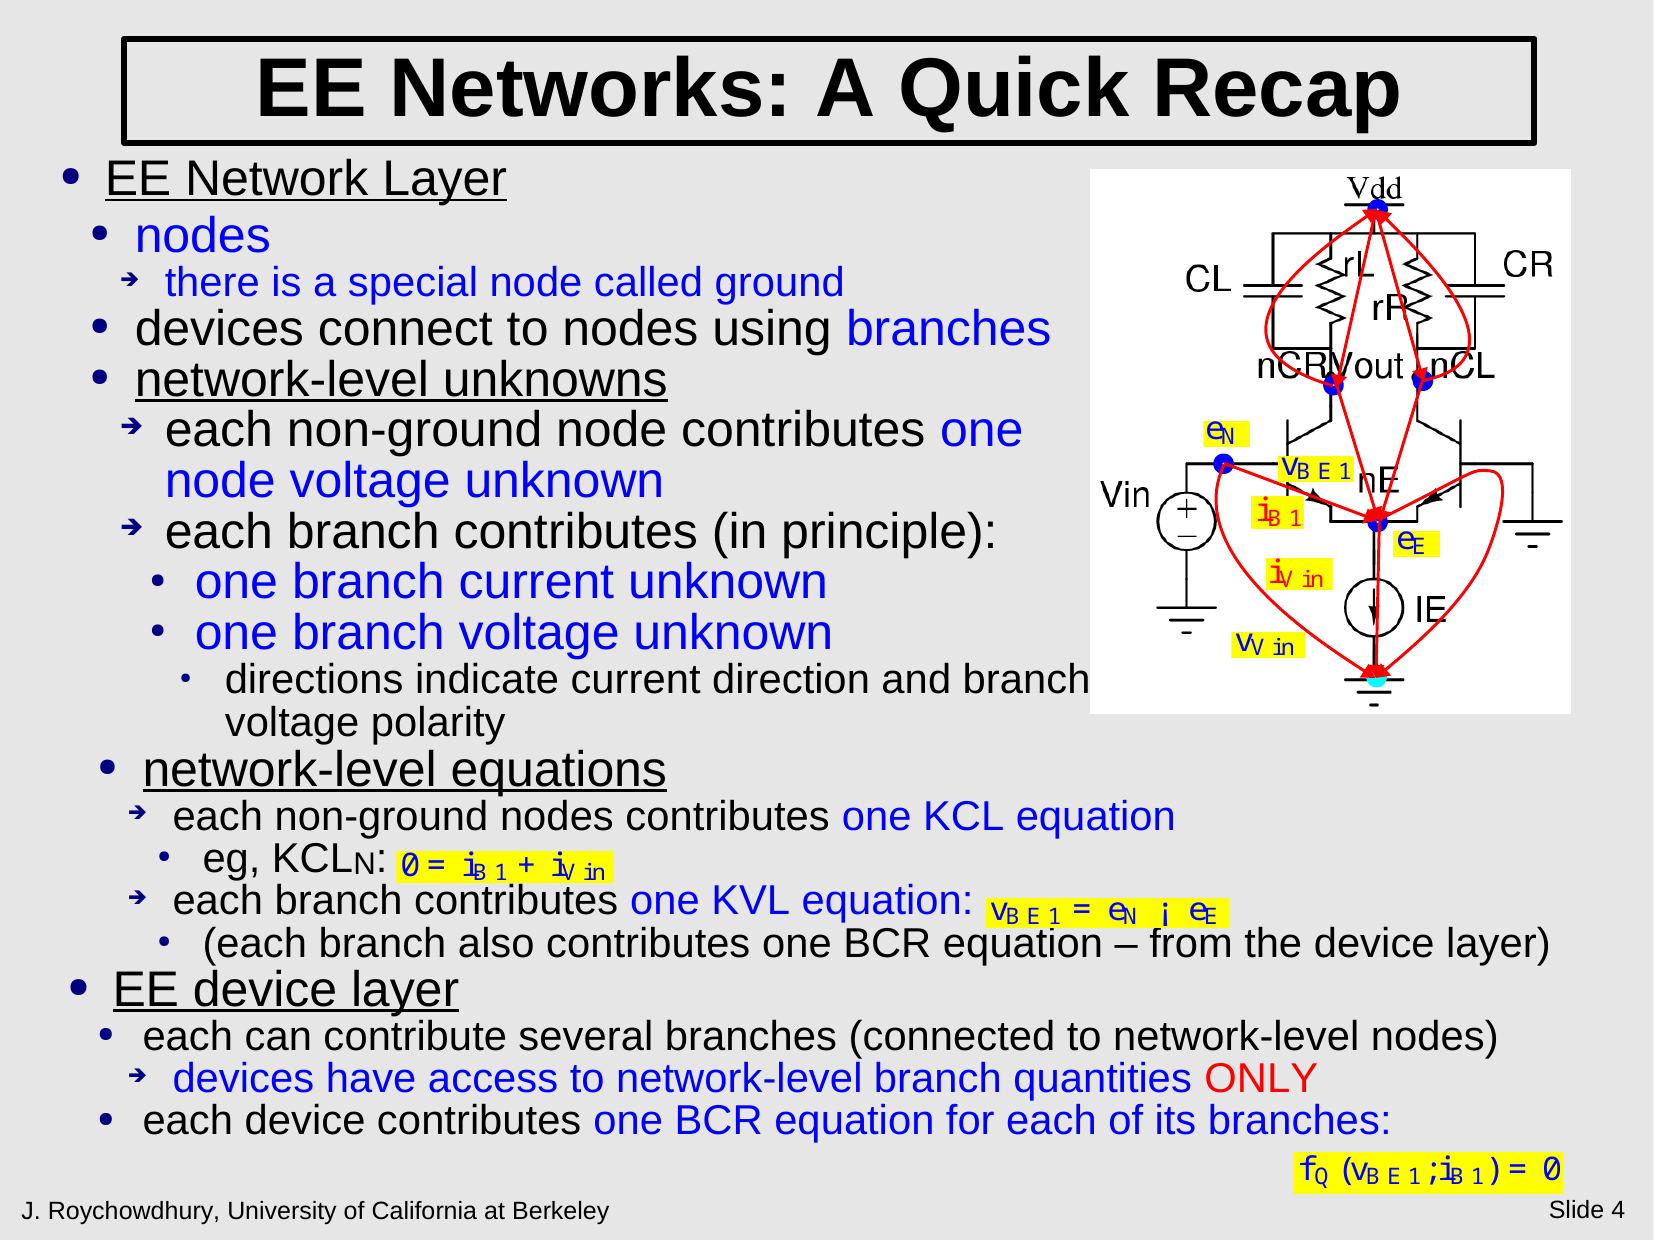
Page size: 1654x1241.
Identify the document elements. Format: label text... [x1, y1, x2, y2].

text_box [1416, 374, 1429, 387]
text_box [1370, 677, 1383, 684]
text_box [1371, 516, 1384, 528]
list network-level equations each non-ground nodes contributes one KCL equation eg, KCLN: each branch contributes one KVL equation: (each branch also contributes one BCR equation – from the device layer) EE device layer each can contribute several branches (connected to network-level nodes) devices have access to network-level branch quantities ONLY each device contributes one BCR equation for each of its branches: [37, 745, 1578, 1192]
text_box [1217, 457, 1230, 470]
text_box [1327, 379, 1340, 392]
list EE Network Layer nodes there is a special node called ground devices connect to nodes using branches network-level unknowns each non-ground node contributes one node voltage unknown each branch contributes (in principle): one branch current unknown one branch voltage unknown directions indicate current direction and branch voltage polarity [29, 155, 1096, 750]
picture [396, 850, 614, 884]
picture [1292, 1151, 1564, 1194]
picture [1090, 169, 1571, 714]
picture [985, 898, 1230, 928]
text_box [1371, 203, 1384, 211]
title EE Networks: A Quick Recap [124, 38, 1535, 144]
